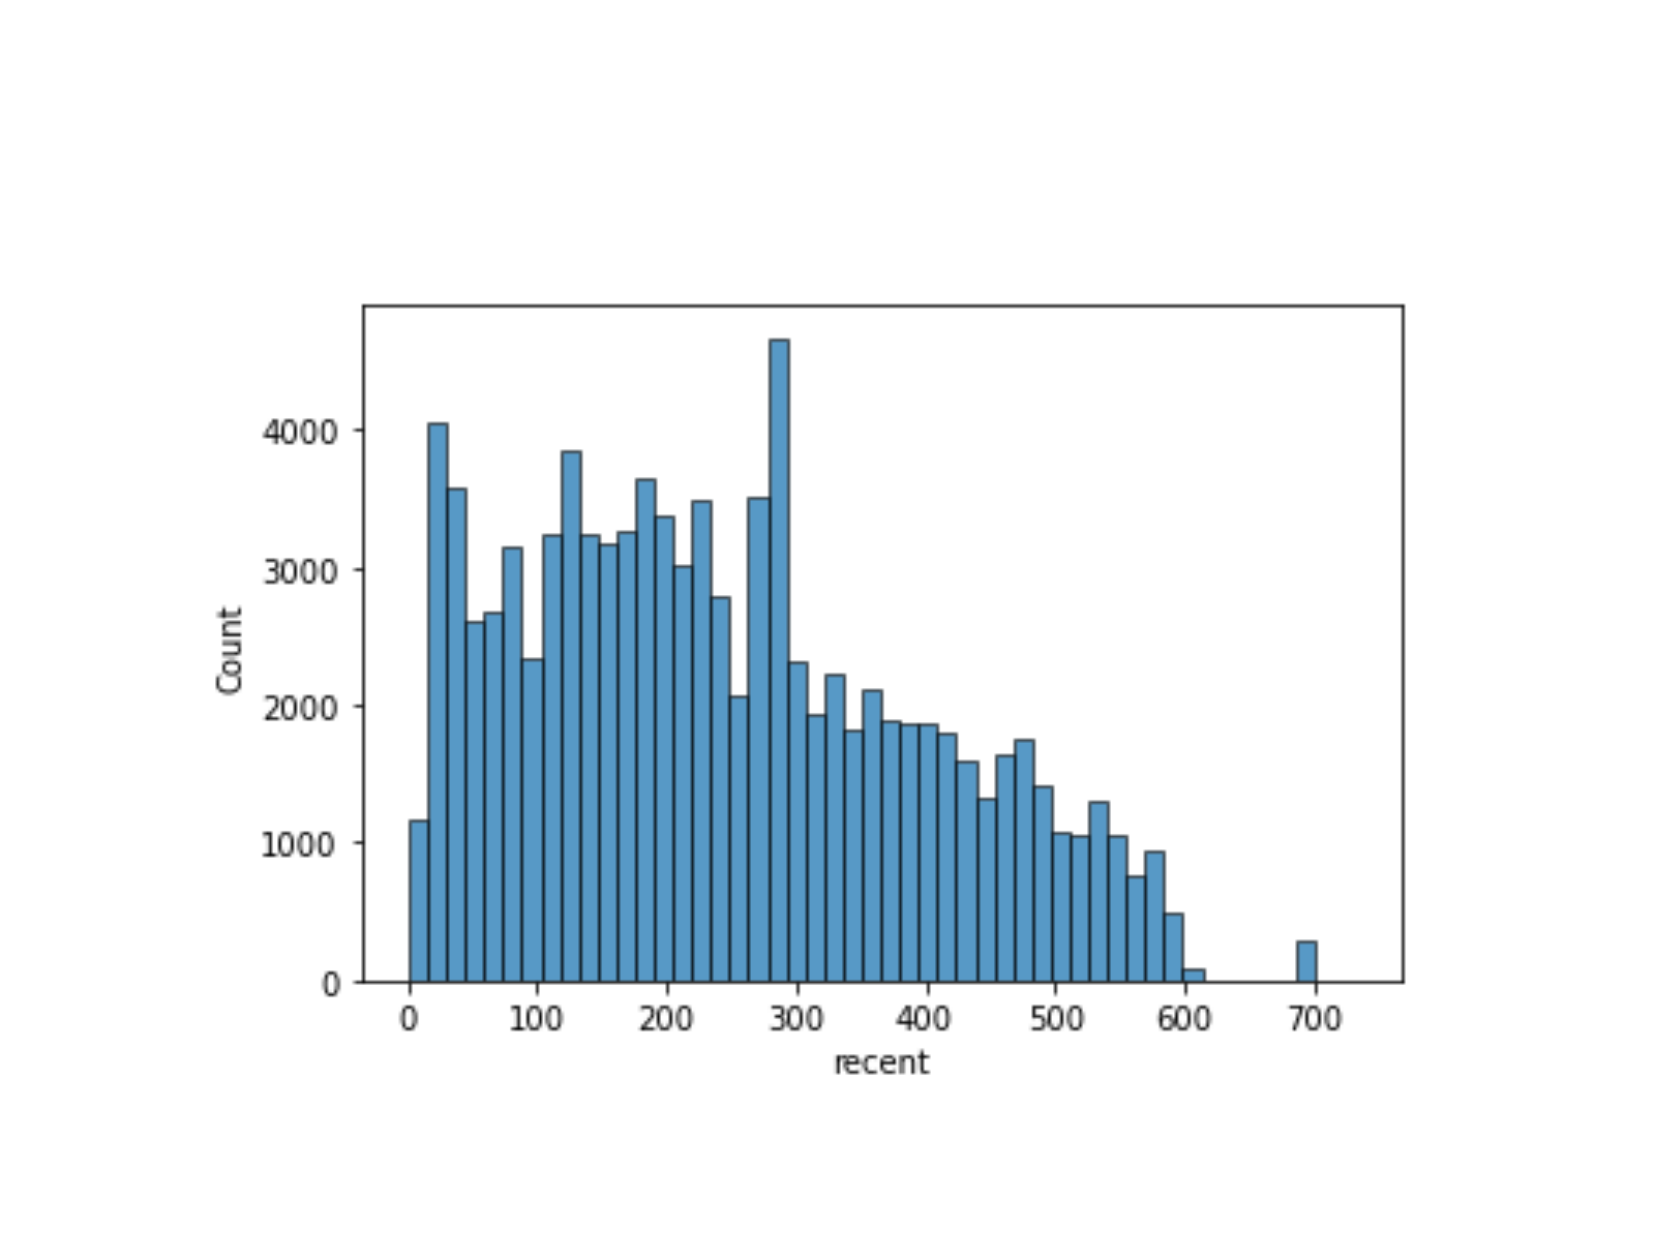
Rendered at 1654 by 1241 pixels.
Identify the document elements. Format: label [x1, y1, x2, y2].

picture [180, 290, 1474, 1109]
